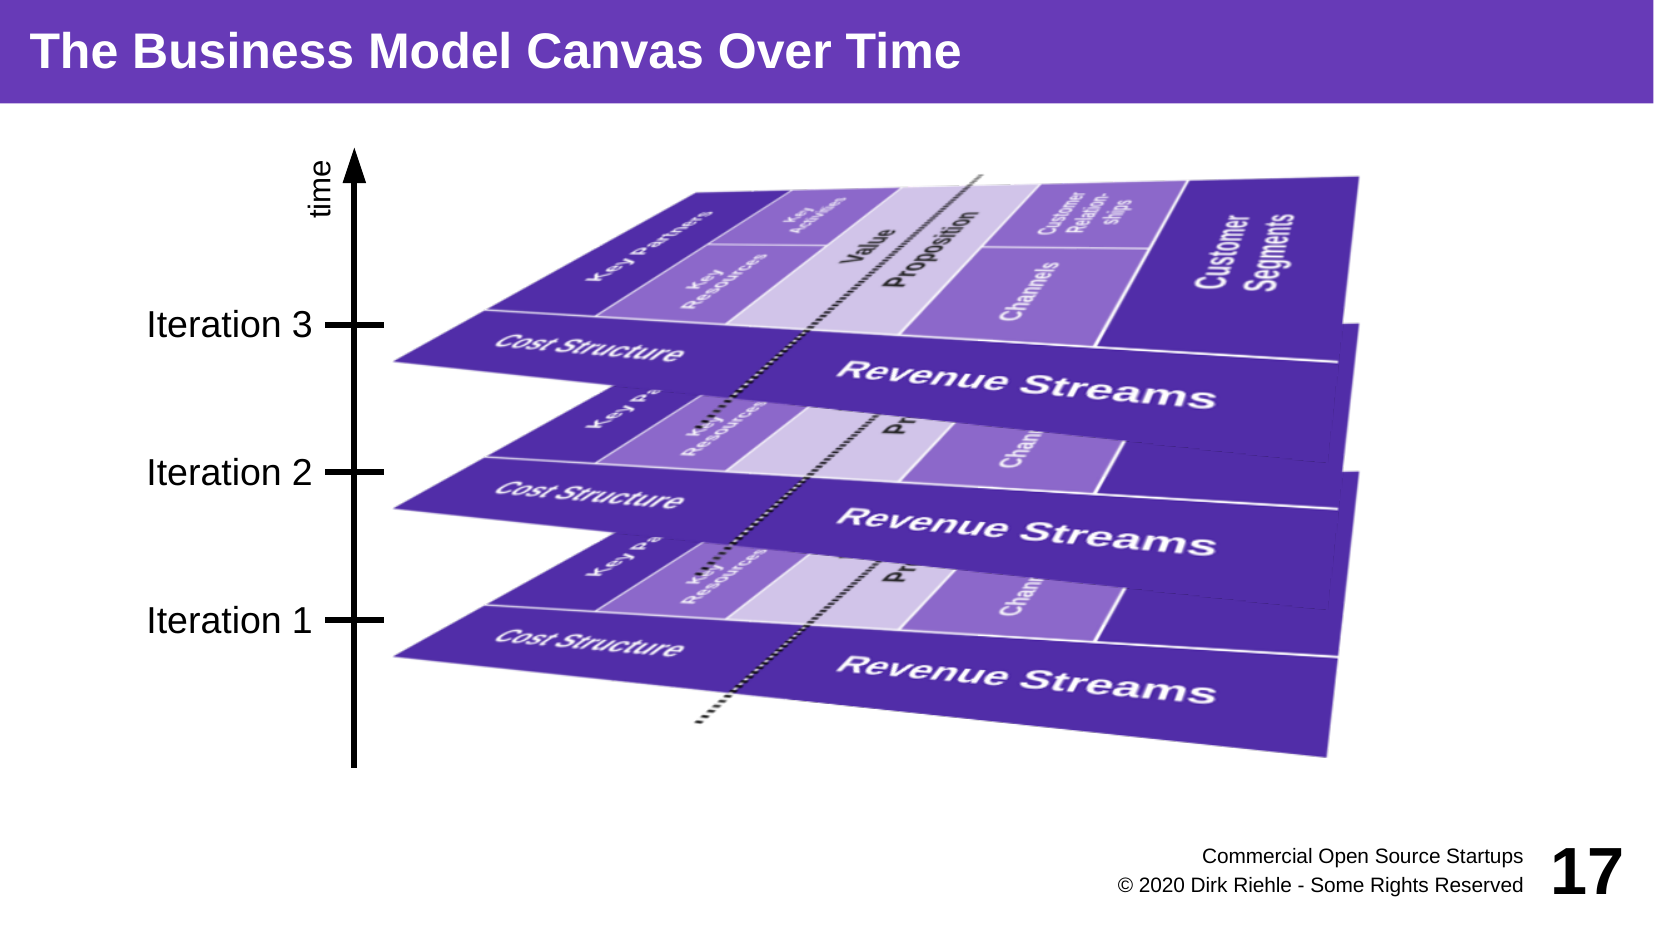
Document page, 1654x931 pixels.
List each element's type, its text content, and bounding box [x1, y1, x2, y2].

text_box Iteration 2 [29, 413, 325, 532]
text_box Iteration 3 [29, 265, 325, 384]
title The Business Model Canvas Over Time [0, 0, 1654, 104]
text_box Iteration 1 [29, 561, 325, 680]
picture [351, 162, 1361, 808]
